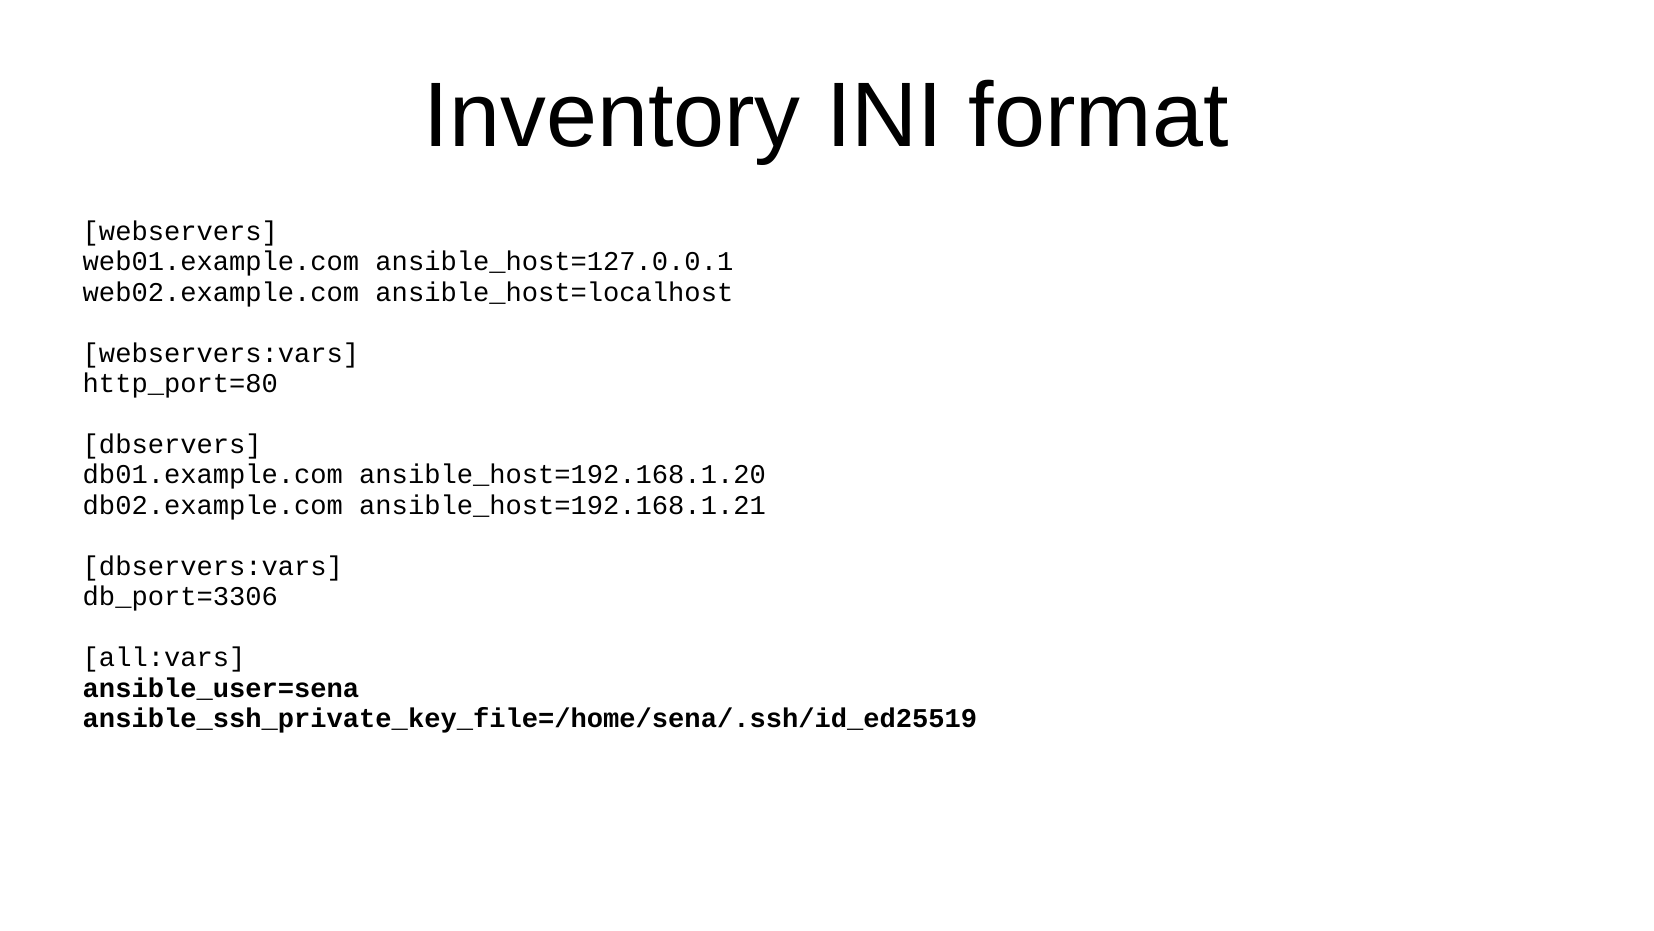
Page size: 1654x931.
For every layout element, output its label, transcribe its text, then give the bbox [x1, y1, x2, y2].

list [webservers] web01.example.com ansible_host=127.0.0.1 web02.example.com ansible_host=localhost [webservers:vars] http_port=80 [dbservers] db01.example.com ansible_host=192.168.1.20 db02.example.com ansible_host=192.168.1.21 [dbservers:vars] db_port=3306 [all:vars] ansible_user=sena ansible_ssh_private_key_file=/home/sena/.ssh/id_ed25519 [82, 217, 1571, 797]
title Inventory INI format [82, 37, 1571, 193]
